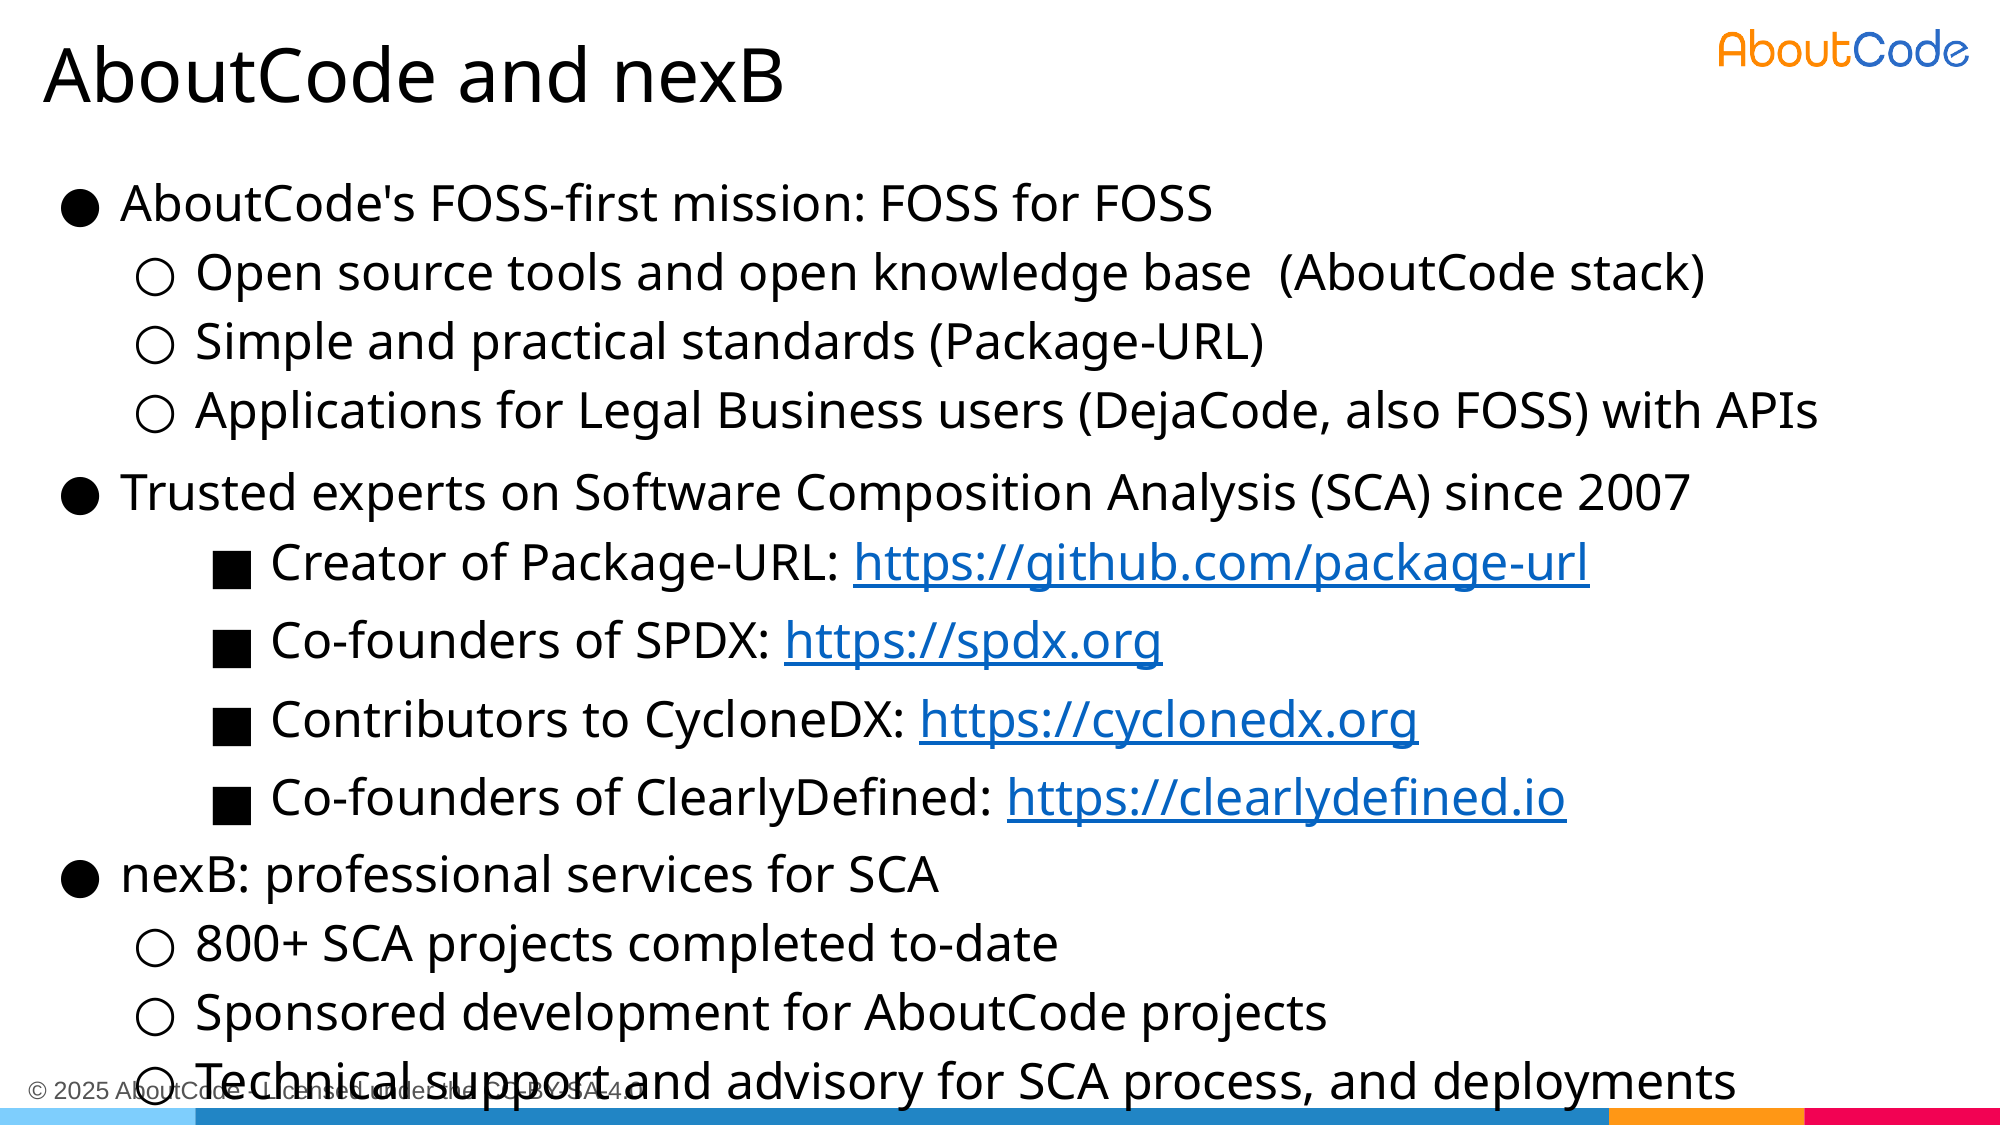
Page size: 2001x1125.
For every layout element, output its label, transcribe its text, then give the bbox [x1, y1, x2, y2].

title AboutCode and nexB [28, 20, 1805, 133]
list AboutCode's FOSS-first mission: FOSS for FOSS Open source tools and open knowledge base (AboutCode stack) Simple and practical standards (Package-URL) Applications for Legal Business users (DejaCode, also FOSS) with APIs Trusted experts on Software Composition Analysis (SCA) since 2007 Creator of Package-URL: https://github.com/package-url Co-founders of SPDX: https://spdx.org Contributors to CycloneDX: https://cyclonedx.org Co-founders of ClearlyDefined: https://clearlydefined.io nexB: professional services for SCA 800+ SCA projects completed to-date Sponsored development for AboutCode projects Technical support and advisory for SCA process, and deployments [30, 147, 1982, 1071]
picture [1805, 29, 1969, 67]
